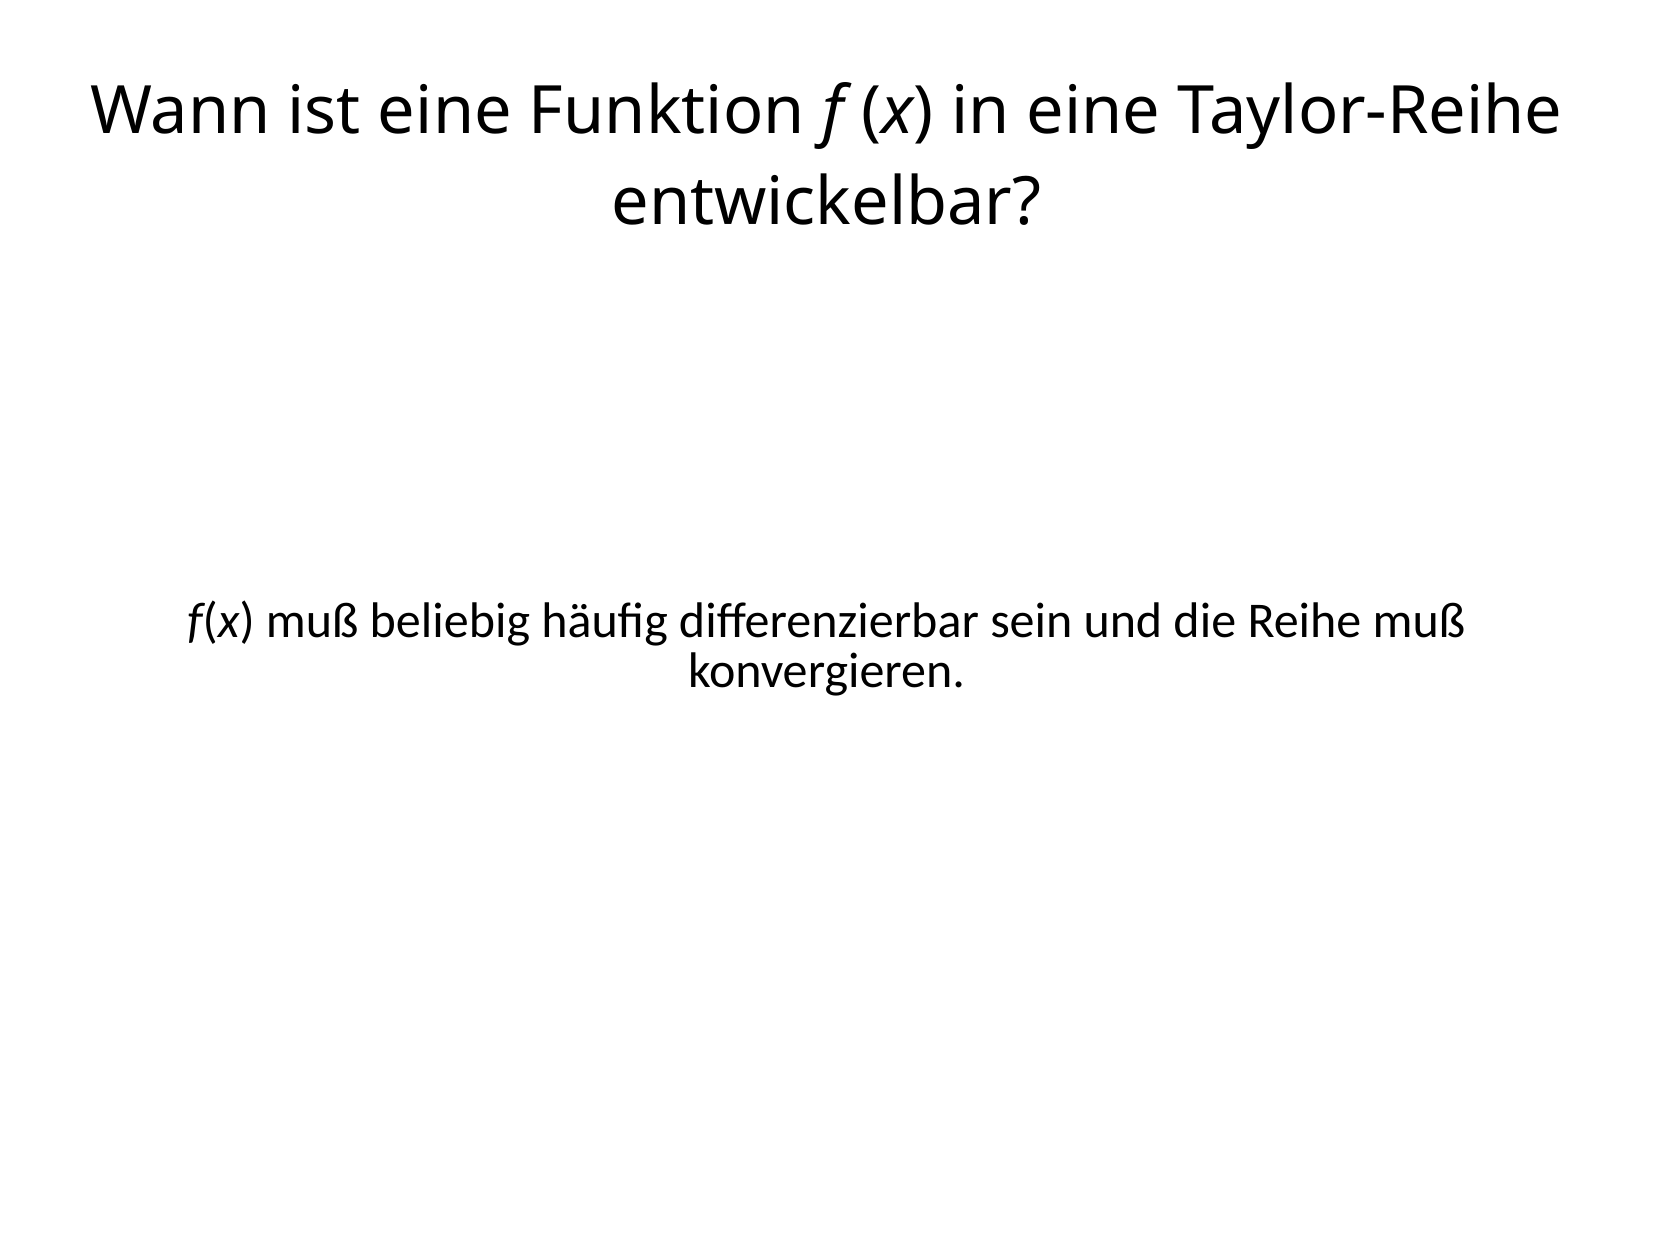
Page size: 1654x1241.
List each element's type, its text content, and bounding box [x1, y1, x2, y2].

subtitle f(x) muß beliebig häufig differenzierbar sein und die Reihe muß konvergieren. [82, 290, 1571, 1010]
title Wann ist eine Funktion f (x) in eine Taylor-Reihe entwickelbar? [82, 49, 1571, 257]
